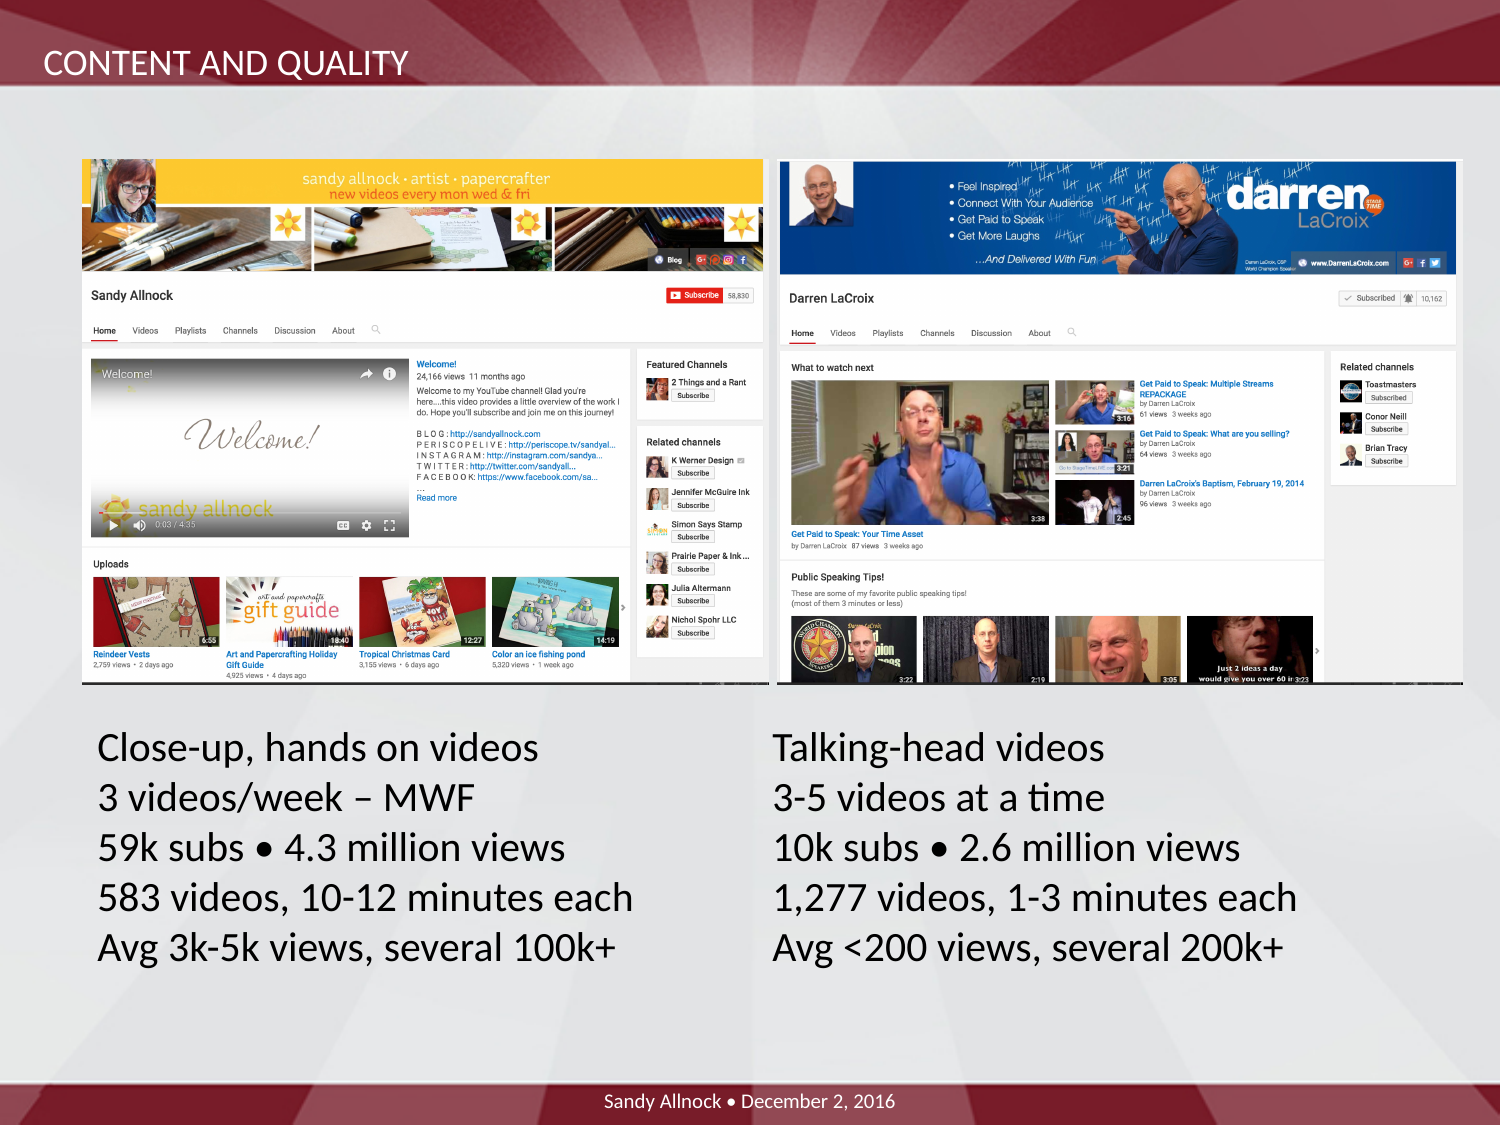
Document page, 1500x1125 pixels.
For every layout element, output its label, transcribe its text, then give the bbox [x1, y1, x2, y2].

text_box CONTENT AND QUALITY [29, 30, 1337, 90]
picture [0, 0, 1500, 1081]
text_box Sandy Allnock • December 2, 2016 [0, 1081, 1500, 1125]
text_box Close-up, hands on videos Talking-head videos 3 videos/week – MWF 3-5 videos at a time 59k subs • 4.3 million views 10k subs • 2.6 million views 583 videos, 10-12 minutes each 1,277 videos, 1-3 minutes each Avg 3k-5k views, several 100k+ Avg <200 views, several 200k+ [83, 712, 1463, 1077]
